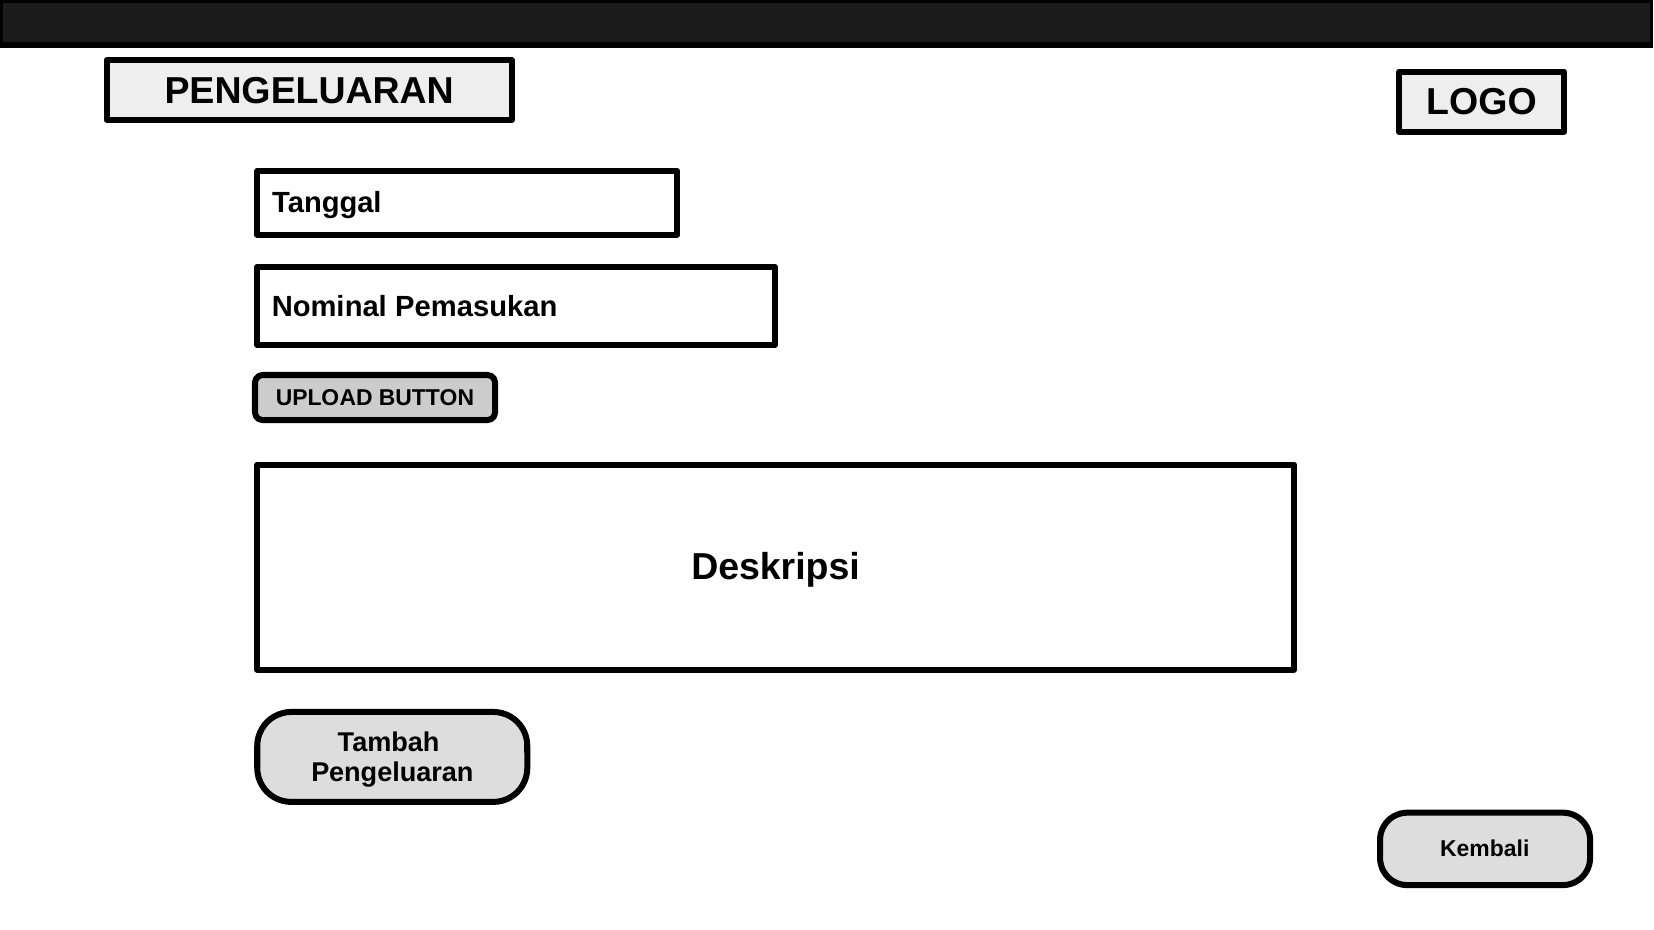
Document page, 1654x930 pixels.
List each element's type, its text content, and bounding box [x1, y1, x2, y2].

text_box Kembali [1380, 812, 1591, 886]
text_box [0, 0, 1653, 46]
text_box UPLOAD BUTTON [255, 375, 496, 421]
text_box LOGO [1399, 71, 1565, 132]
text_box Tanggal [257, 170, 678, 235]
text_box PENGELUARAN [106, 59, 512, 120]
text_box Deskripsi [257, 464, 1295, 670]
text_box Nominal Pemasukan [257, 266, 775, 345]
text_box Tambah Pengeluaran [257, 711, 528, 802]
